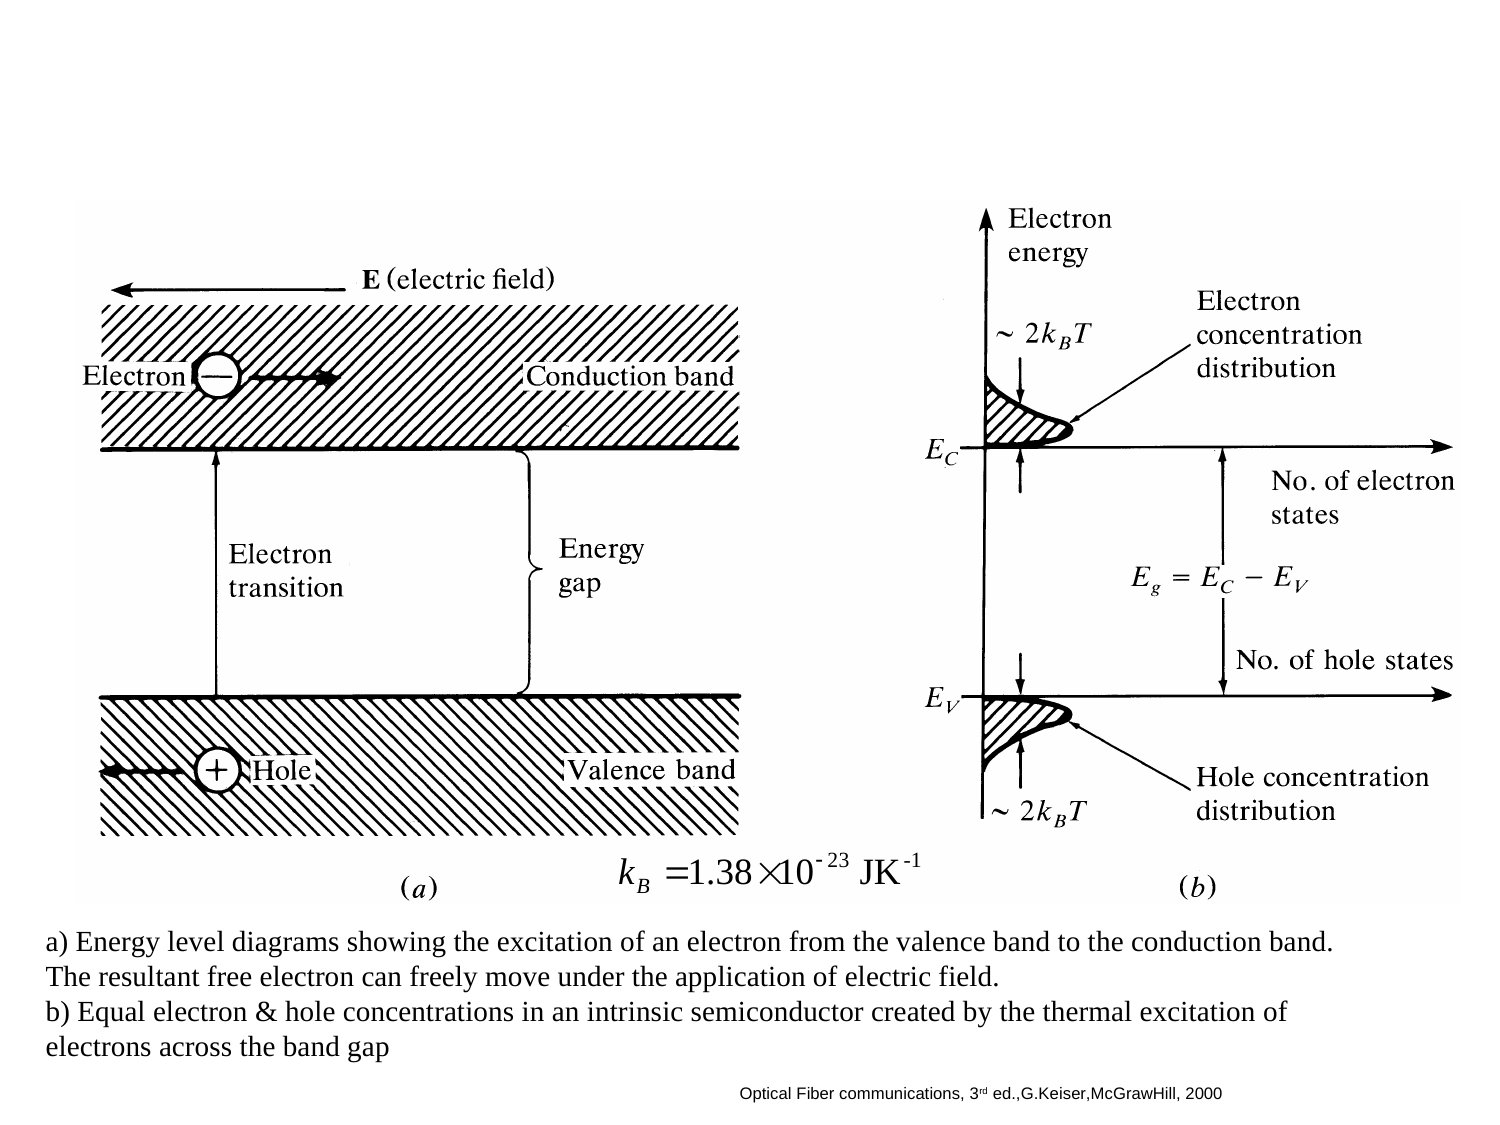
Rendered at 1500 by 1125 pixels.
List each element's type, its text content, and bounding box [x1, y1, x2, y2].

text_box Optical Fiber communications, 3rd ed.,G.Keiser,McGrawHill, 2000 [724, 1074, 1238, 1111]
chart [612, 844, 925, 901]
picture [75, 199, 1463, 905]
text_box a) Energy level diagrams showing the excitation of an electron from the valence band to the conduction band. The resultant free electron can freely move under the application of electric field. b) Equal electron & hole concentrations in an intrinsic semiconductor created by the thermal excitation of electrons across the band gap [30, 914, 1500, 1070]
